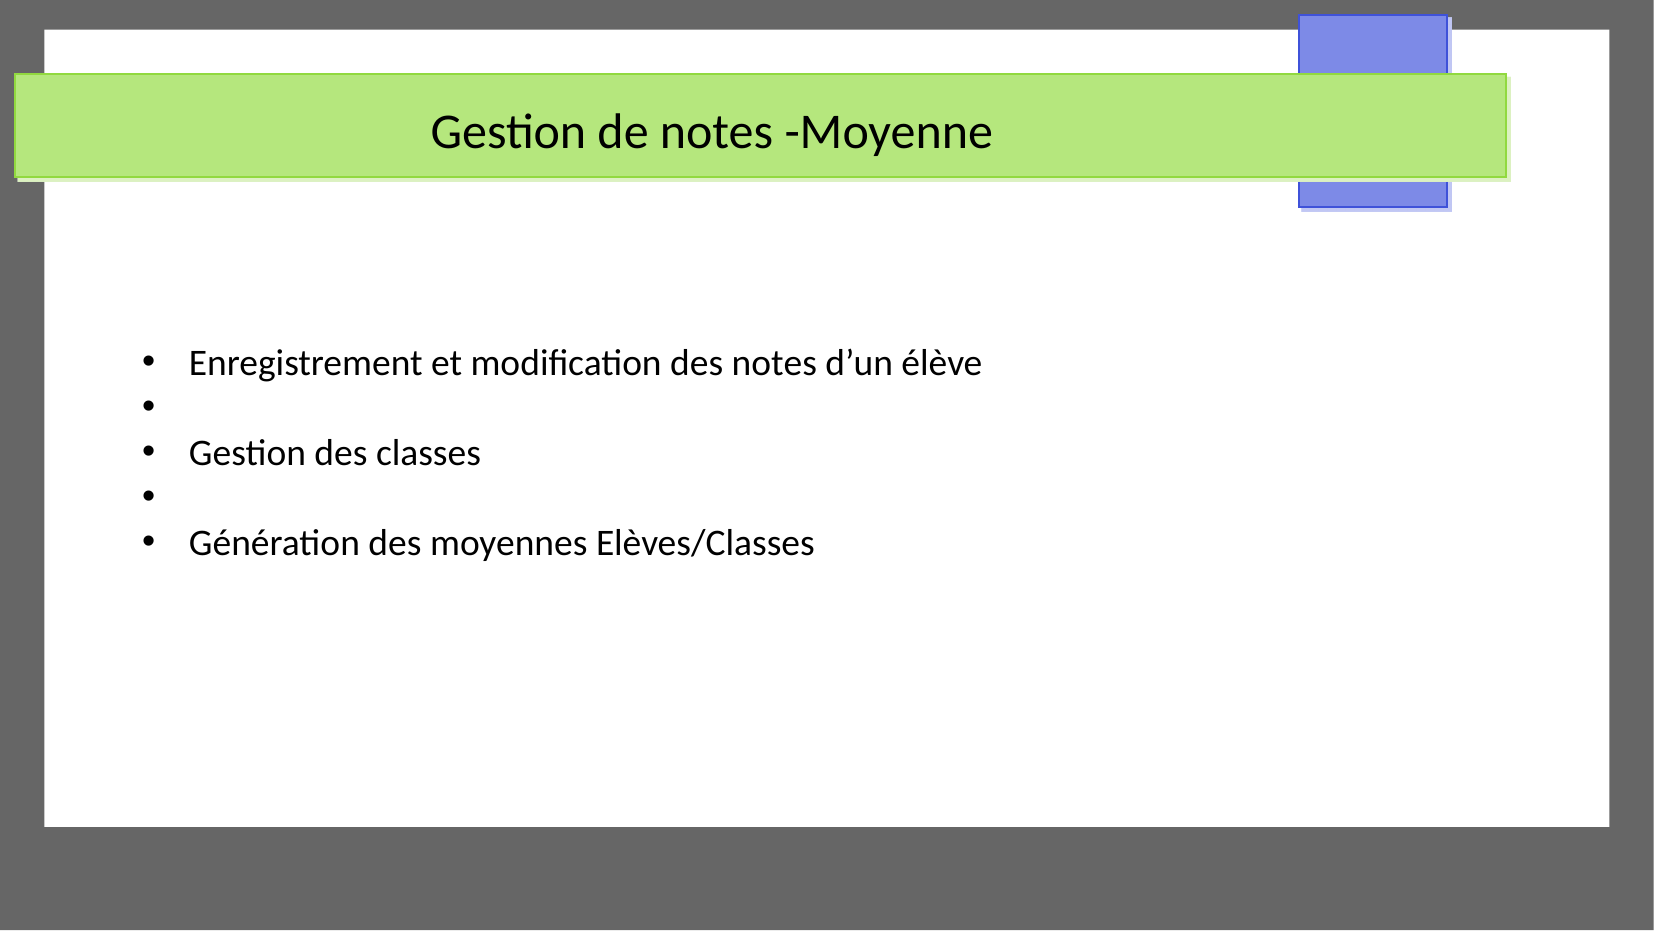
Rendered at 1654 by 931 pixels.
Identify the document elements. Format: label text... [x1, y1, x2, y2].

text_box Gestion de notes -Moyenne [106, 90, 1318, 167]
text_box Enregistrement et modification des notes d’un élève Gestion des classes Génération des moyennes Elèves/Classes [127, 330, 1400, 574]
